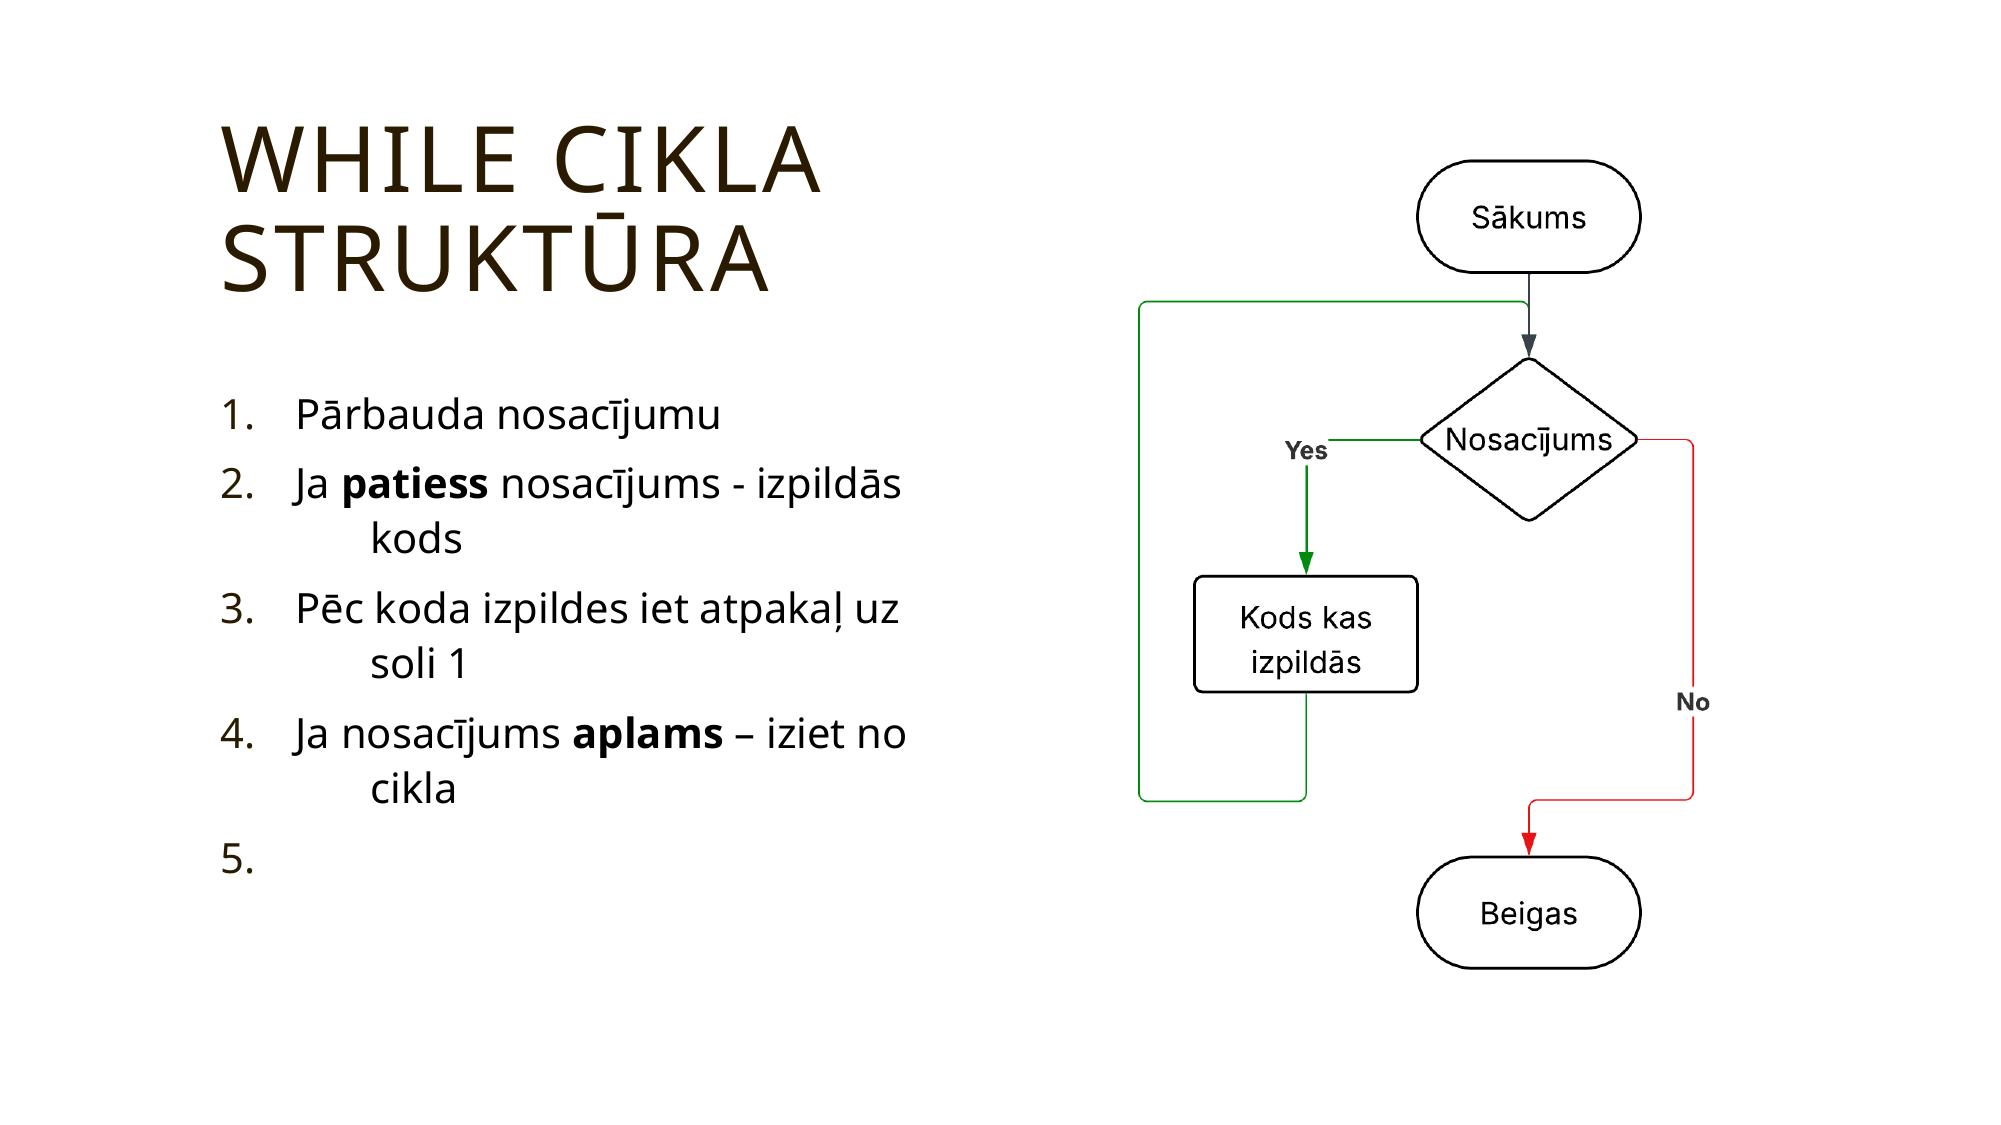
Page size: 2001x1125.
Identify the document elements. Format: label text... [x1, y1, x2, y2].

list Pārbauda nosacījumu Ja patiess nosacījums - izpildās kods Pēc koda izpildes iet atpakaļ uz soli 1 Ja nosacījums aplams – iziet no cikla [205, 375, 936, 965]
picture [1083, 105, 1767, 1024]
title While cikla struktūra [205, 105, 921, 323]
